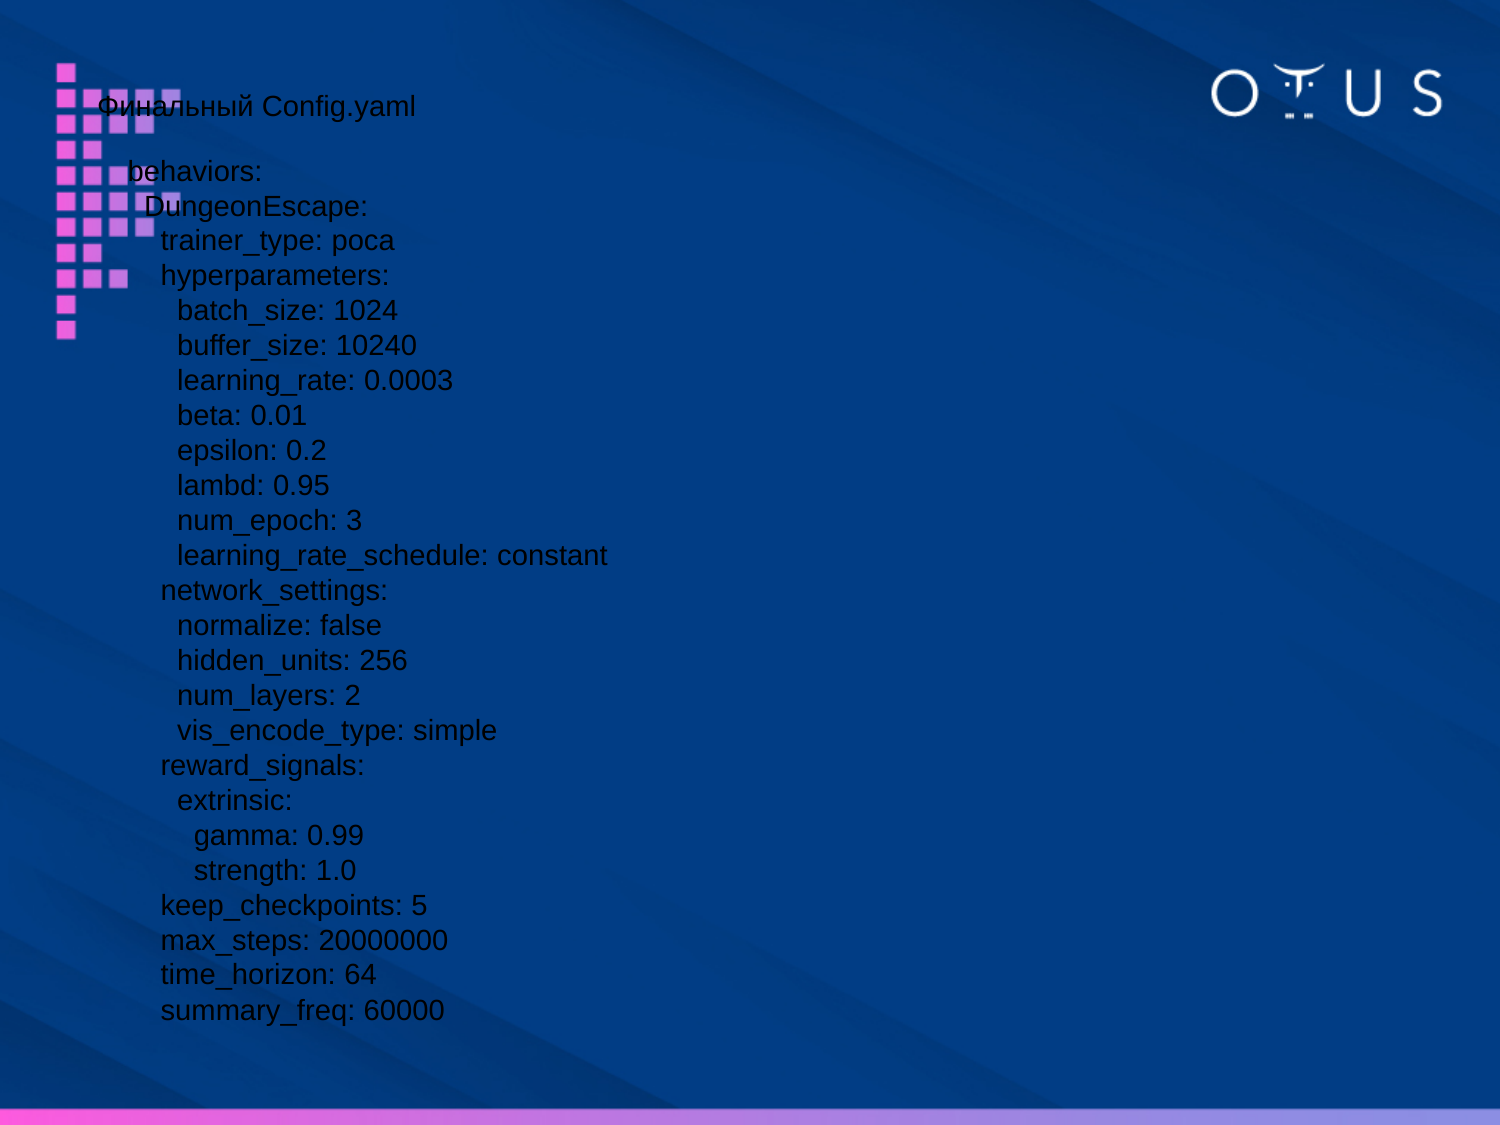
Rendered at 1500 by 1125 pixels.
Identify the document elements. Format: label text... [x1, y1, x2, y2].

title Финальный Config.yaml [82, 72, 1480, 130]
list behaviors: DungeonEscape: trainer_type: poca hyperparameters: batch_size: 1024 buffer_size: 10240 learning_rate: 0.0003 beta: 0.01 epsilon: 0.2 lambd: 0.95 num_epoch: 3 learning_rate_schedule: constant network_settings: normalize: false hidden_units: 256 num_layers: 2 vis_encode_type: simple reward_signals: extrinsic: gamma: 0.99 strength: 1.0 keep_checkpoints: 5 max_steps: 20000000 time_horizon: 64 summary_freq: 60000 [112, 136, 756, 709]
picture [0, 0, 1500, 1125]
